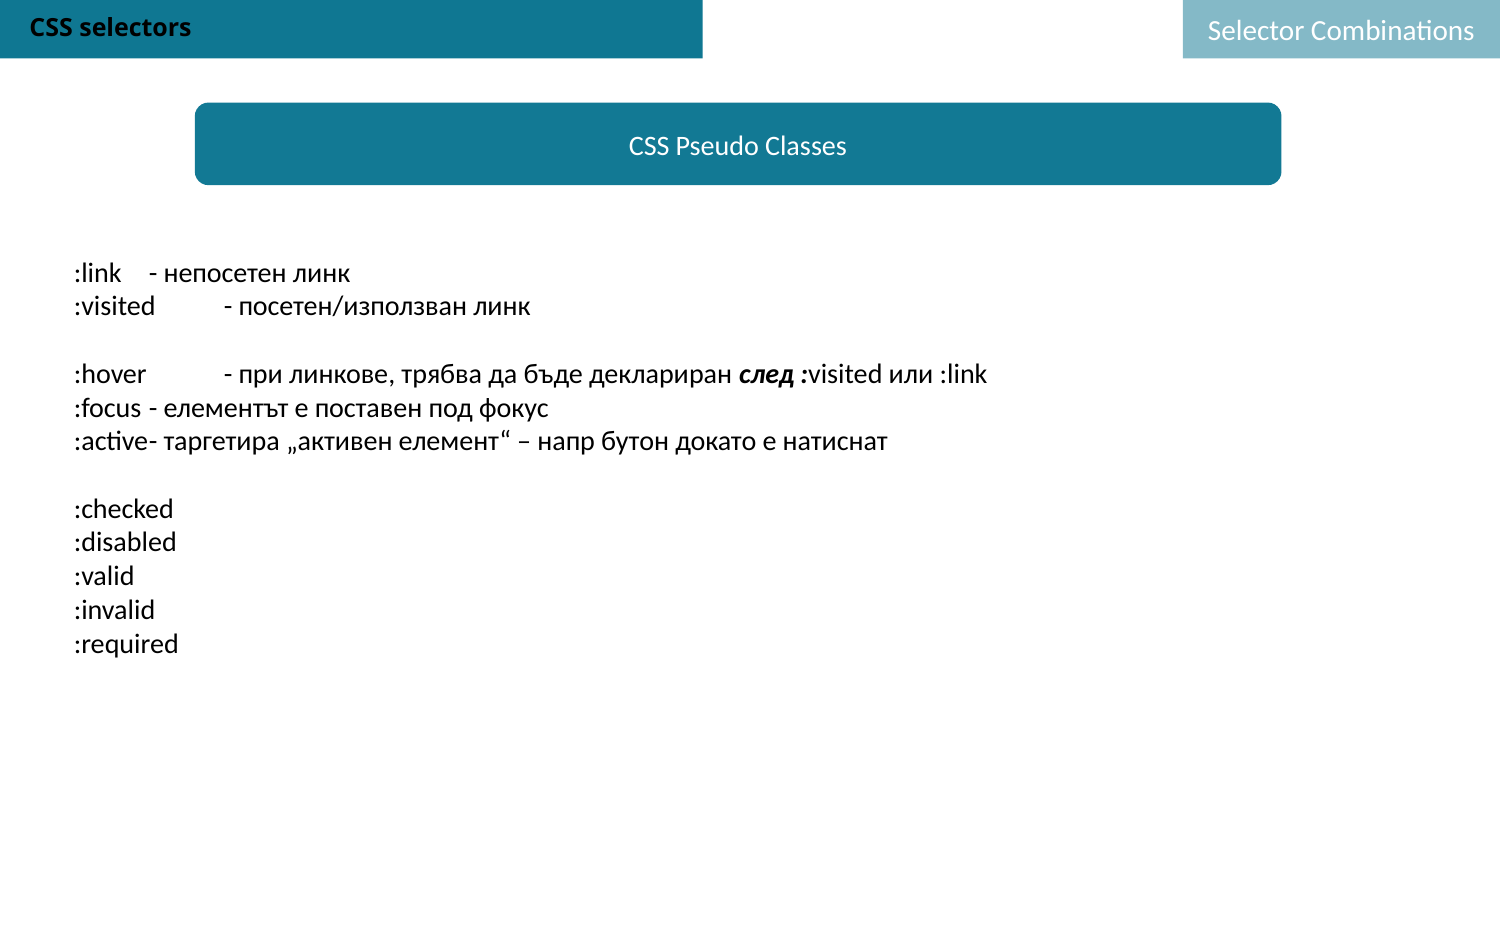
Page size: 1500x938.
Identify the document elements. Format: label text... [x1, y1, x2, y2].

text_box :link - непосетен линк :visited - посетен/използван линк :hover - при линкове, трябва да бъде деклариран след :visited или :link :focus - елементът е поставен под фокус :active - таргетира „активен елемент“ – напр бутон докато е натиснат :checked :disabled :valid :invalid :required [58, 246, 1418, 700]
text_box Selector Combinations [1182, 0, 1500, 59]
text_box CSS selectors [14, 4, 691, 49]
text_box CSS Pseudo Classes [194, 102, 1282, 186]
text_box [0, 0, 703, 59]
